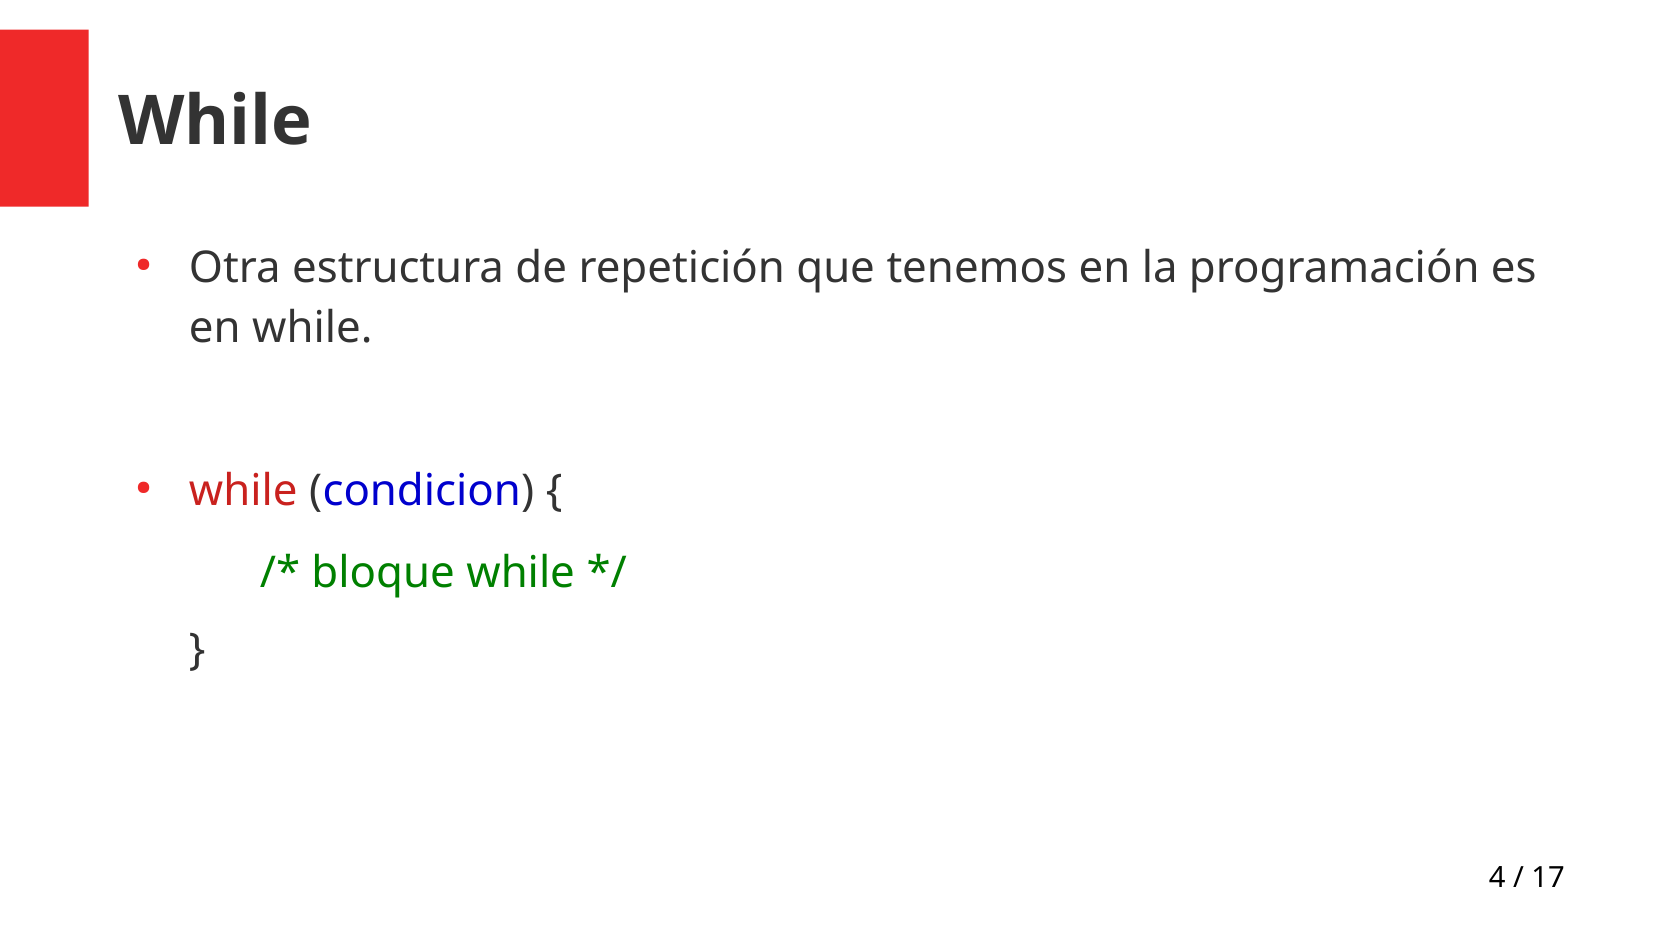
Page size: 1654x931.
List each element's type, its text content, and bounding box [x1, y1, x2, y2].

title While [118, 29, 1595, 207]
list Otra estructura de repetición que tenemos en la programación es en while. while (condicion) { /* bloque while */ } [118, 236, 1595, 798]
